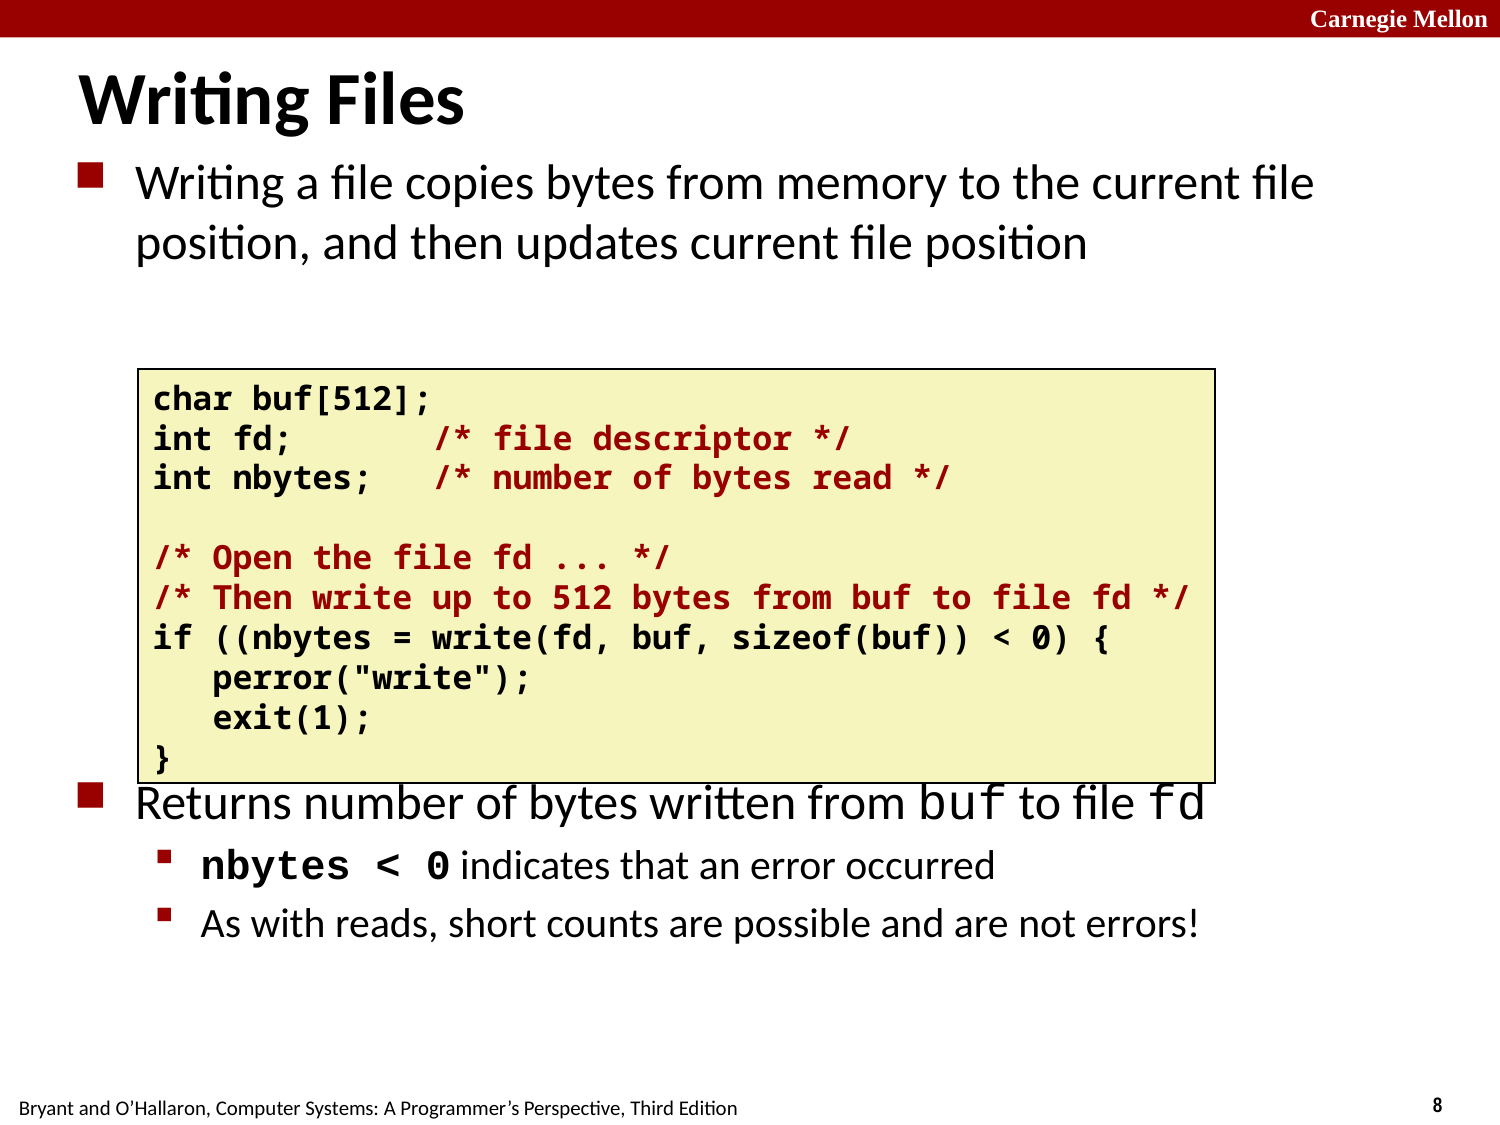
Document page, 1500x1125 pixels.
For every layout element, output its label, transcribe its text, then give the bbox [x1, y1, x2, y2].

text_box Writing a file copies bytes from memory to the current file position, and then updates current file position Returns number of bytes written from buf to file fd nbytes < 0 indicates that an error occurred As with reads, short counts are possible and are not errors! [64, 141, 1467, 1055]
text_box Writing Files [64, 47, 1153, 141]
text_box char buf[512]; int fd; /* file descriptor */ int nbytes; /* number of bytes read */ /* Open the file fd ... */ /* Then write up to 512 bytes from buf to file fd */ if ((nbytes = write(fd, buf, sizeof(buf)) < 0) { perror("write"); exit(1); } [137, 369, 1215, 784]
